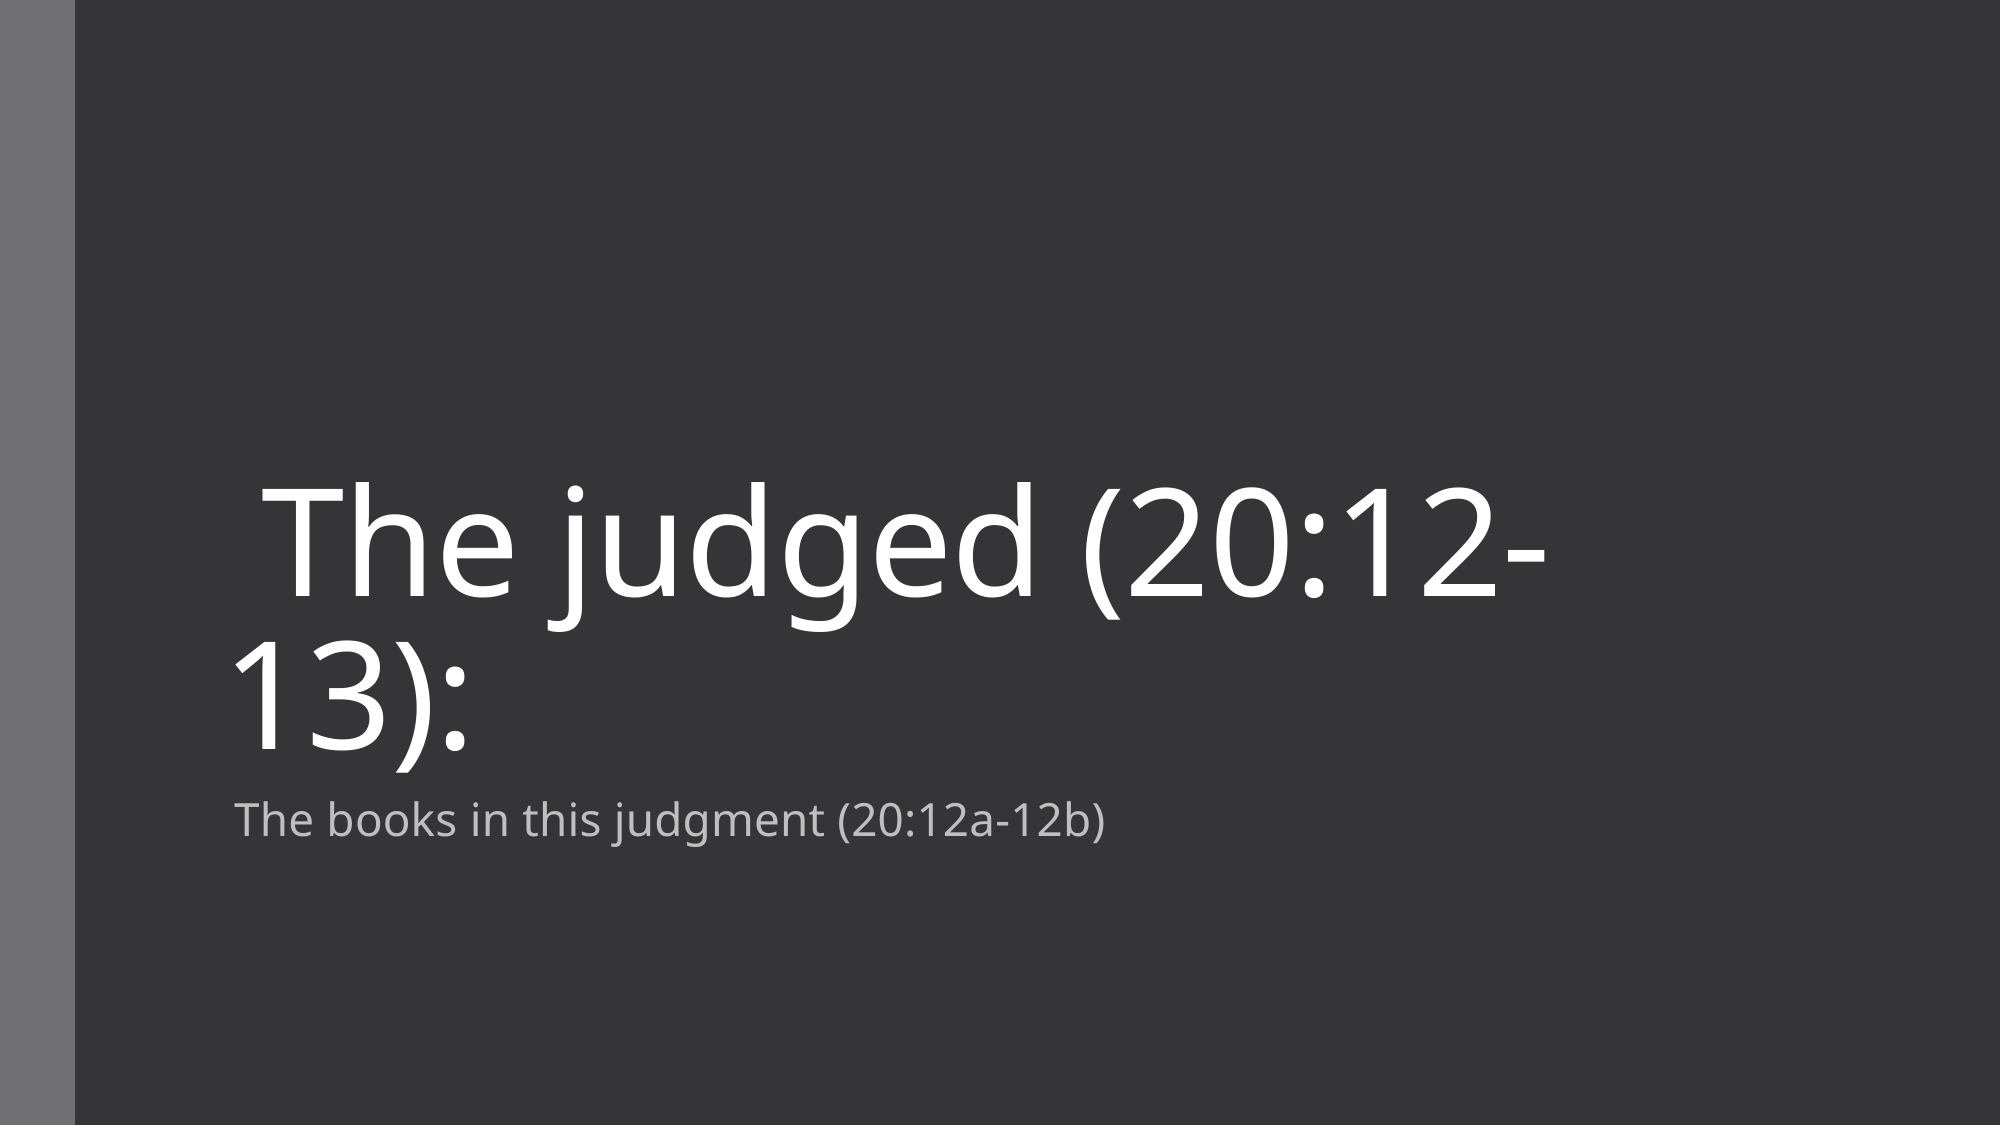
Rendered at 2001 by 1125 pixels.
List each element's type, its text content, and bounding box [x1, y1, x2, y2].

title The judged (20:12-13): [206, 124, 1752, 787]
subtitle The books in this judgment (20:12a-12b) [206, 787, 1752, 1066]
